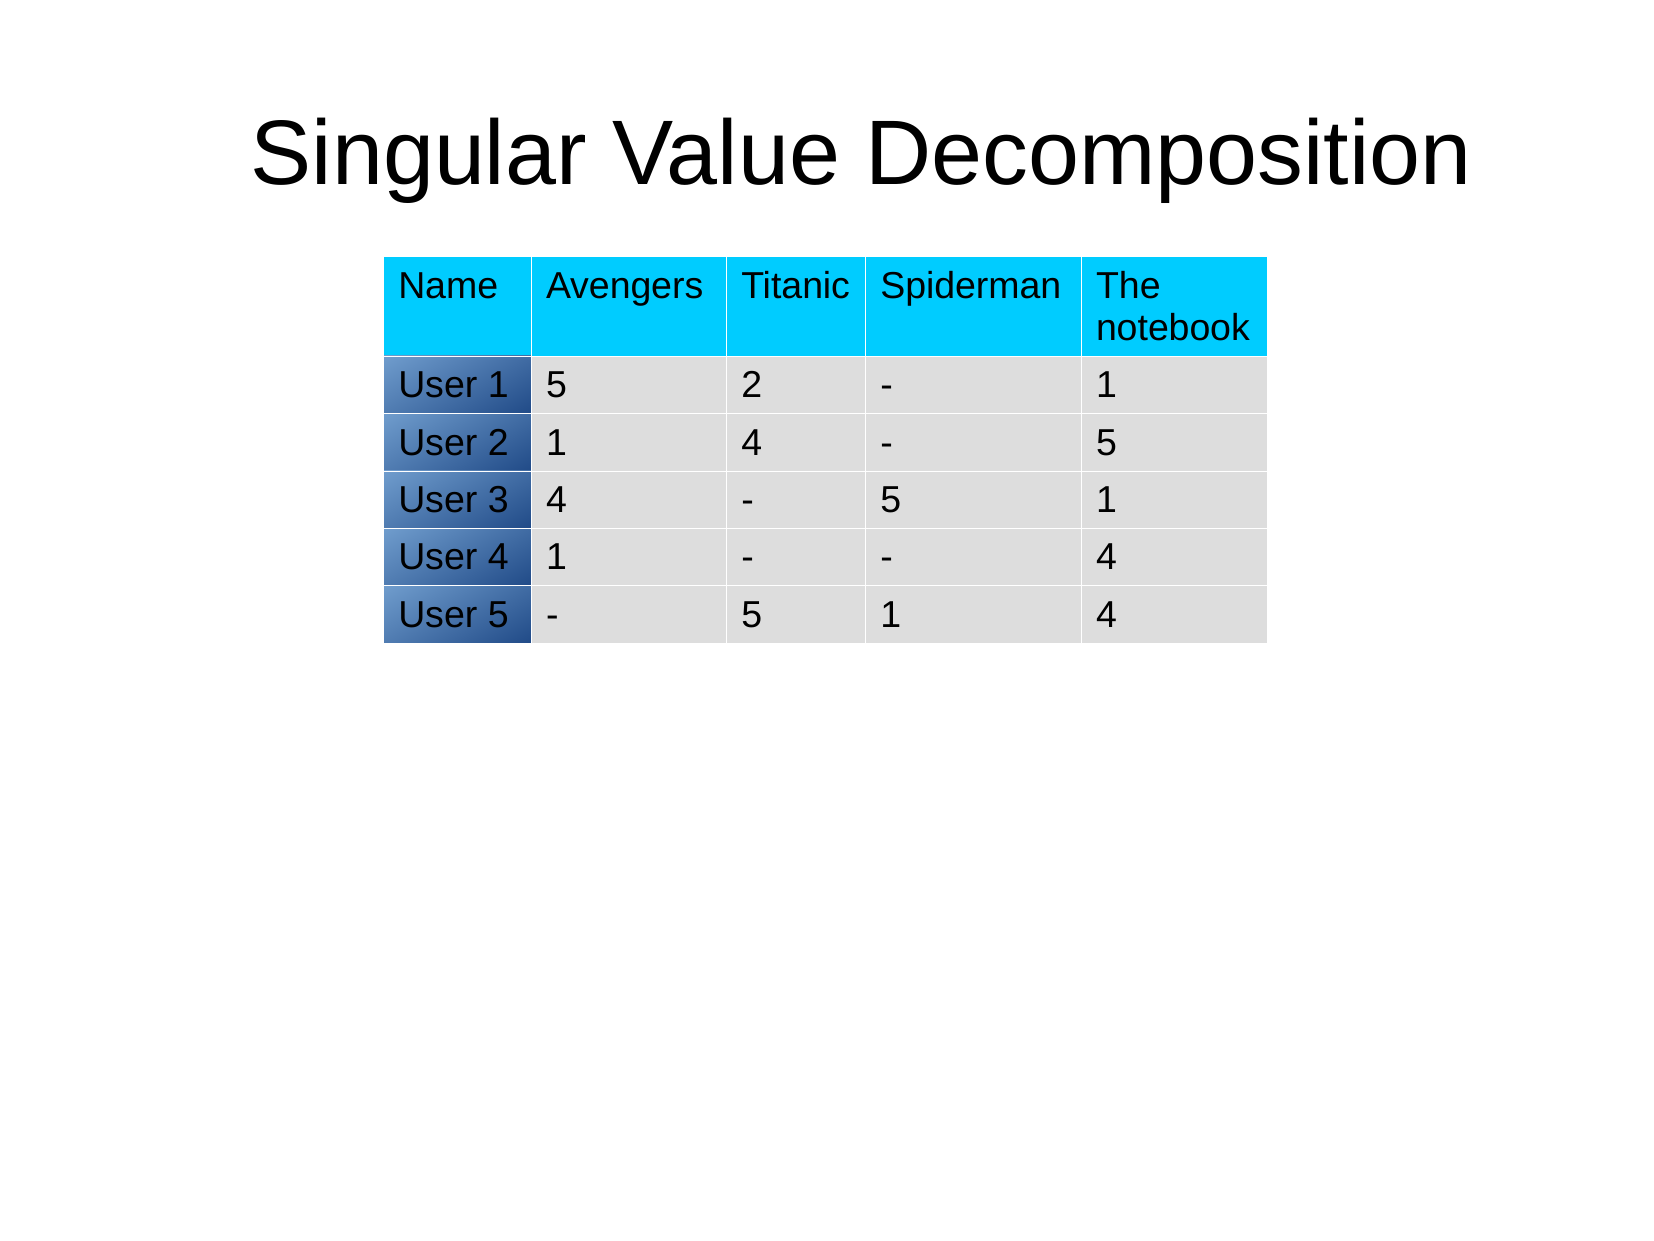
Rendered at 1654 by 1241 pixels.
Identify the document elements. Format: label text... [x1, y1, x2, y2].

table_header Titanic [727, 257, 865, 356]
title Singular Value Decomposition [82, 49, 1571, 257]
table_cell 5 [866, 472, 1081, 528]
table_cell 5 [1082, 414, 1267, 471]
table_cell 1 [532, 529, 726, 585]
table_cell 1 [1082, 357, 1267, 413]
table_header Avengers [532, 257, 726, 356]
table_cell 1 [532, 414, 726, 471]
table_cell 5 [727, 586, 865, 643]
table_header Spiderman [866, 257, 1081, 356]
table_cell - [866, 414, 1081, 471]
table_cell 5 [532, 357, 726, 413]
table_cell User 2 [384, 414, 531, 471]
table_cell User 4 [384, 529, 531, 585]
table_cell - [532, 586, 726, 643]
table_cell User 3 [384, 472, 531, 528]
table_cell User 1 [384, 357, 531, 413]
table_cell 1 [866, 586, 1081, 643]
table_cell User 5 [384, 586, 531, 643]
table_cell 2 [727, 357, 865, 413]
table_cell 1 [1082, 472, 1267, 528]
table_cell - [866, 529, 1081, 585]
table_cell - [866, 357, 1081, 413]
table_header The notebook [1082, 257, 1267, 356]
table_cell 4 [1082, 529, 1267, 585]
table_cell - [727, 529, 865, 585]
table_cell 4 [1082, 586, 1267, 643]
table_cell 4 [727, 414, 865, 471]
table_cell 4 [532, 472, 726, 528]
table_header Name [384, 257, 531, 356]
table_cell - [727, 472, 865, 528]
